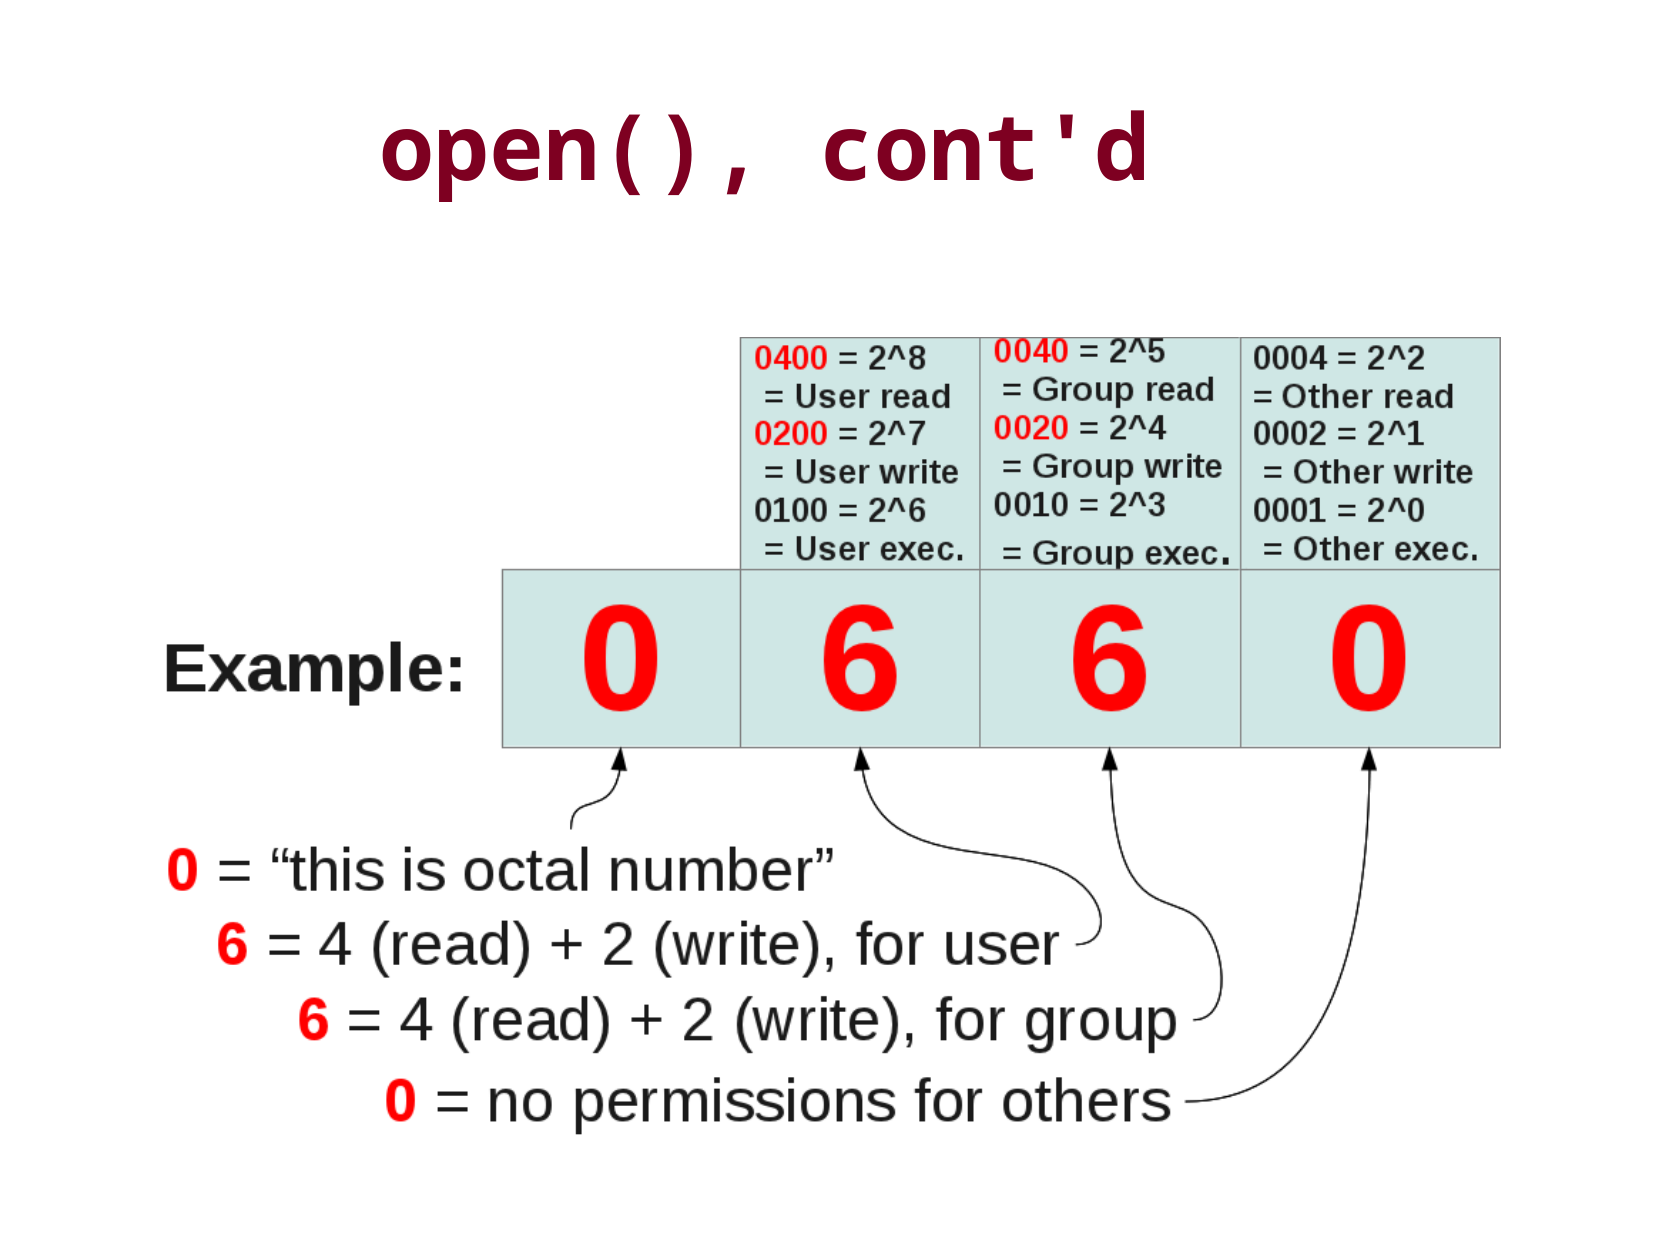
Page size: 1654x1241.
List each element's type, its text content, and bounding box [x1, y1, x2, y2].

title open(), cont'd [118, 48, 1411, 253]
picture [0, 0, 1654, 1241]
